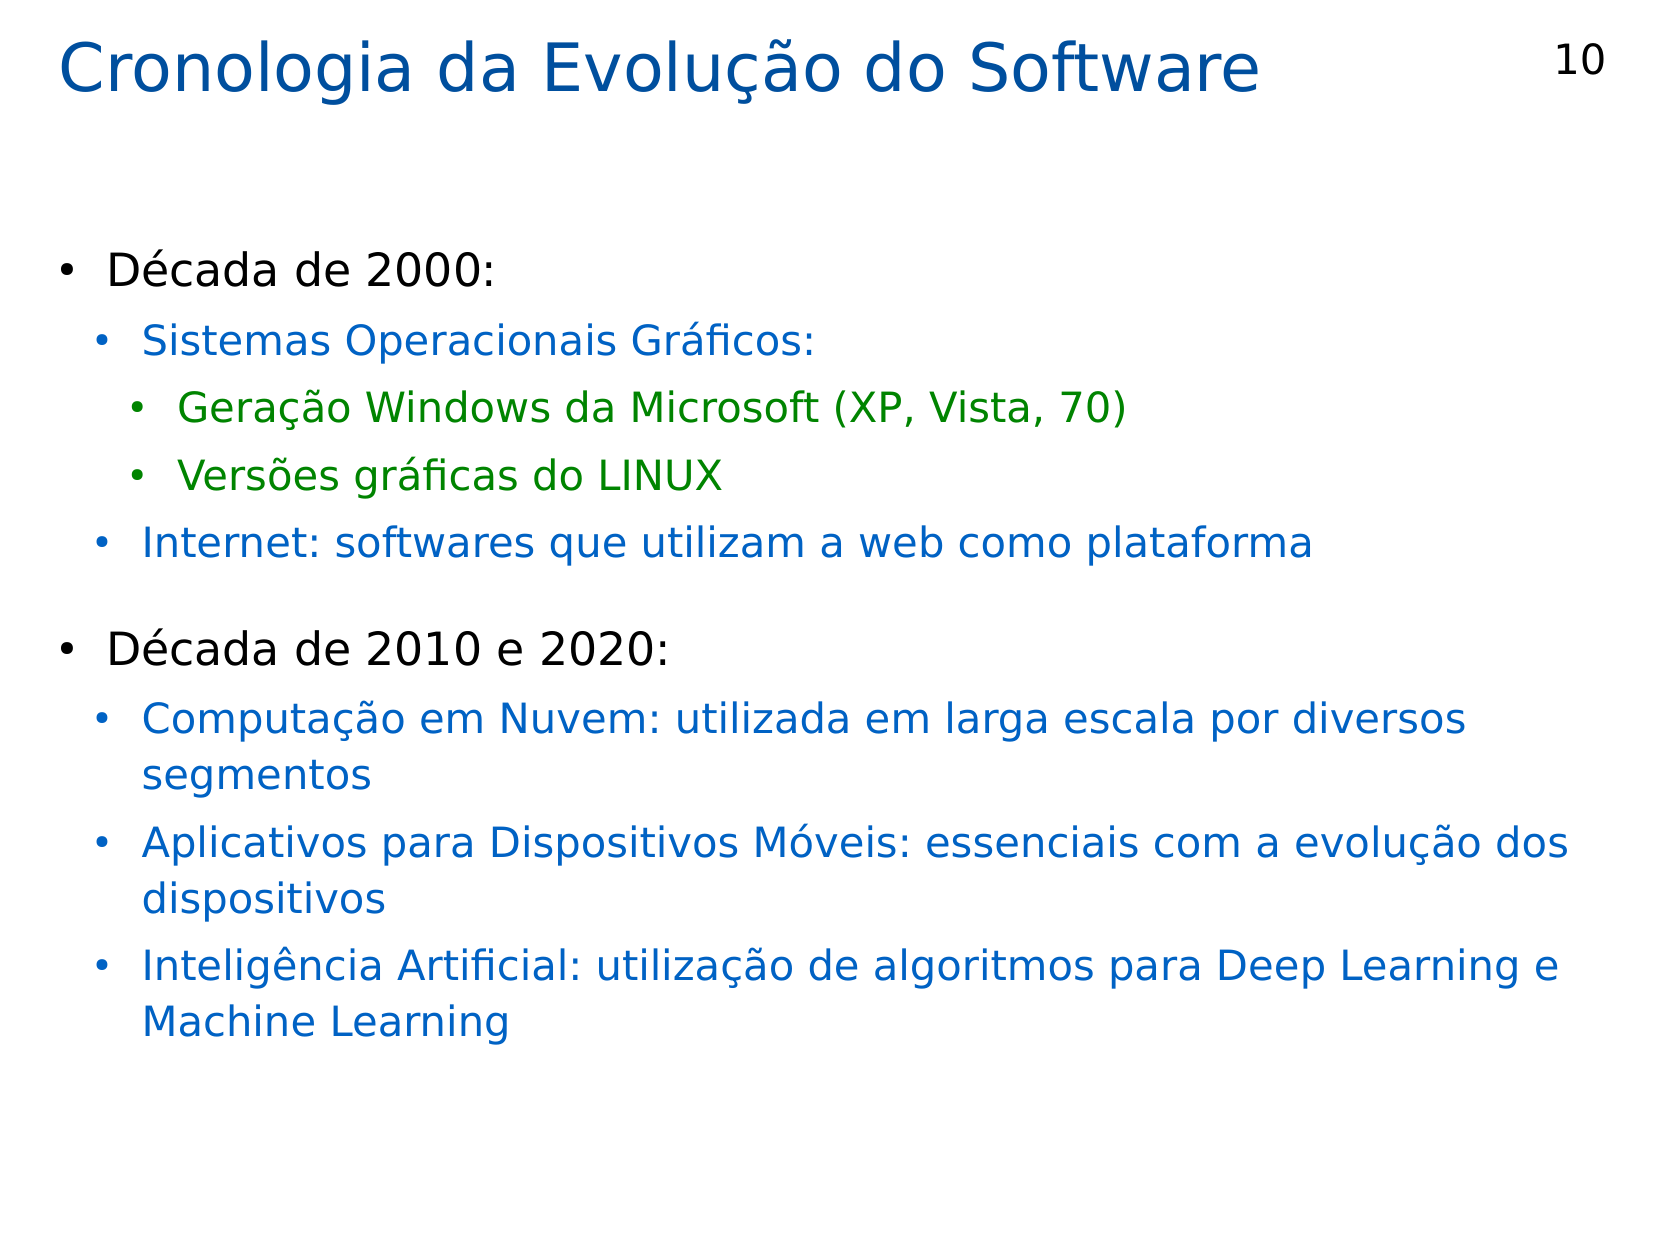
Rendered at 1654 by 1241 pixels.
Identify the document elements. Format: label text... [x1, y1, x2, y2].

list Década de 2000: Sistemas Operacionais Gráficos: Geração Windows da Microsoft (XP, Vista, 70) Versões gráficas do LINUX Internet: softwares que utilizam a web como plataforma Década de 2010 e 2020: Computação em Nuvem: utilizada em larga escala por diversos segmentos Aplicativos para Dispositivos Móveis: essenciais com a evolução dos dispositivos Inteligência Artificial: utilização de algoritmos para Deep Learning e Machine Learning [59, 236, 1595, 1211]
title Cronologia da Evolução do Software [59, 29, 1506, 148]
